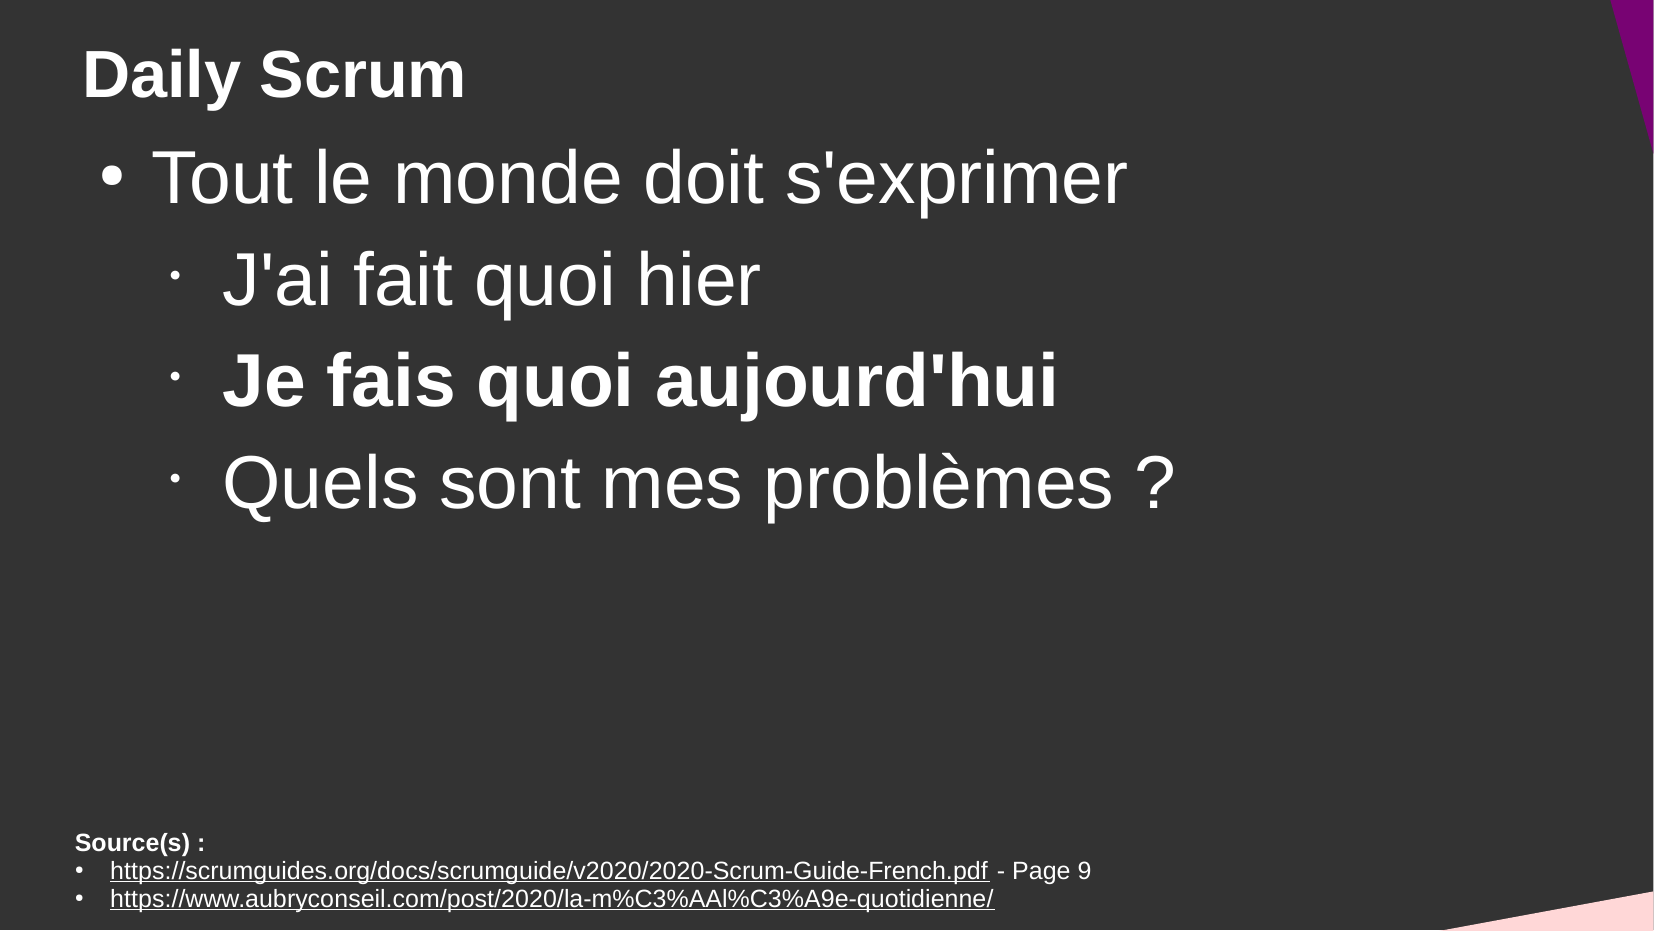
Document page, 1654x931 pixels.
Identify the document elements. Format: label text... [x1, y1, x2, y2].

text_box Source(s) : https://scrumguides.org/docs/scrumguide/v2020/2020-Scrum-Guide-French.pdf - Page 9 https://www.aubryconseil.com/post/2020/la-m%C3%AAl%C3%A9e-quotidienne/ [60, 821, 1546, 921]
text_box [1610, 0, 1654, 156]
title Daily Scrum [82, 37, 1571, 122]
list Tout le monde doit s'exprimer J'ai fait quoi hier Je fais quoi aujourd'hui Quels sont mes problèmes ? [80, 135, 1620, 756]
text_box [1438, 891, 1654, 931]
